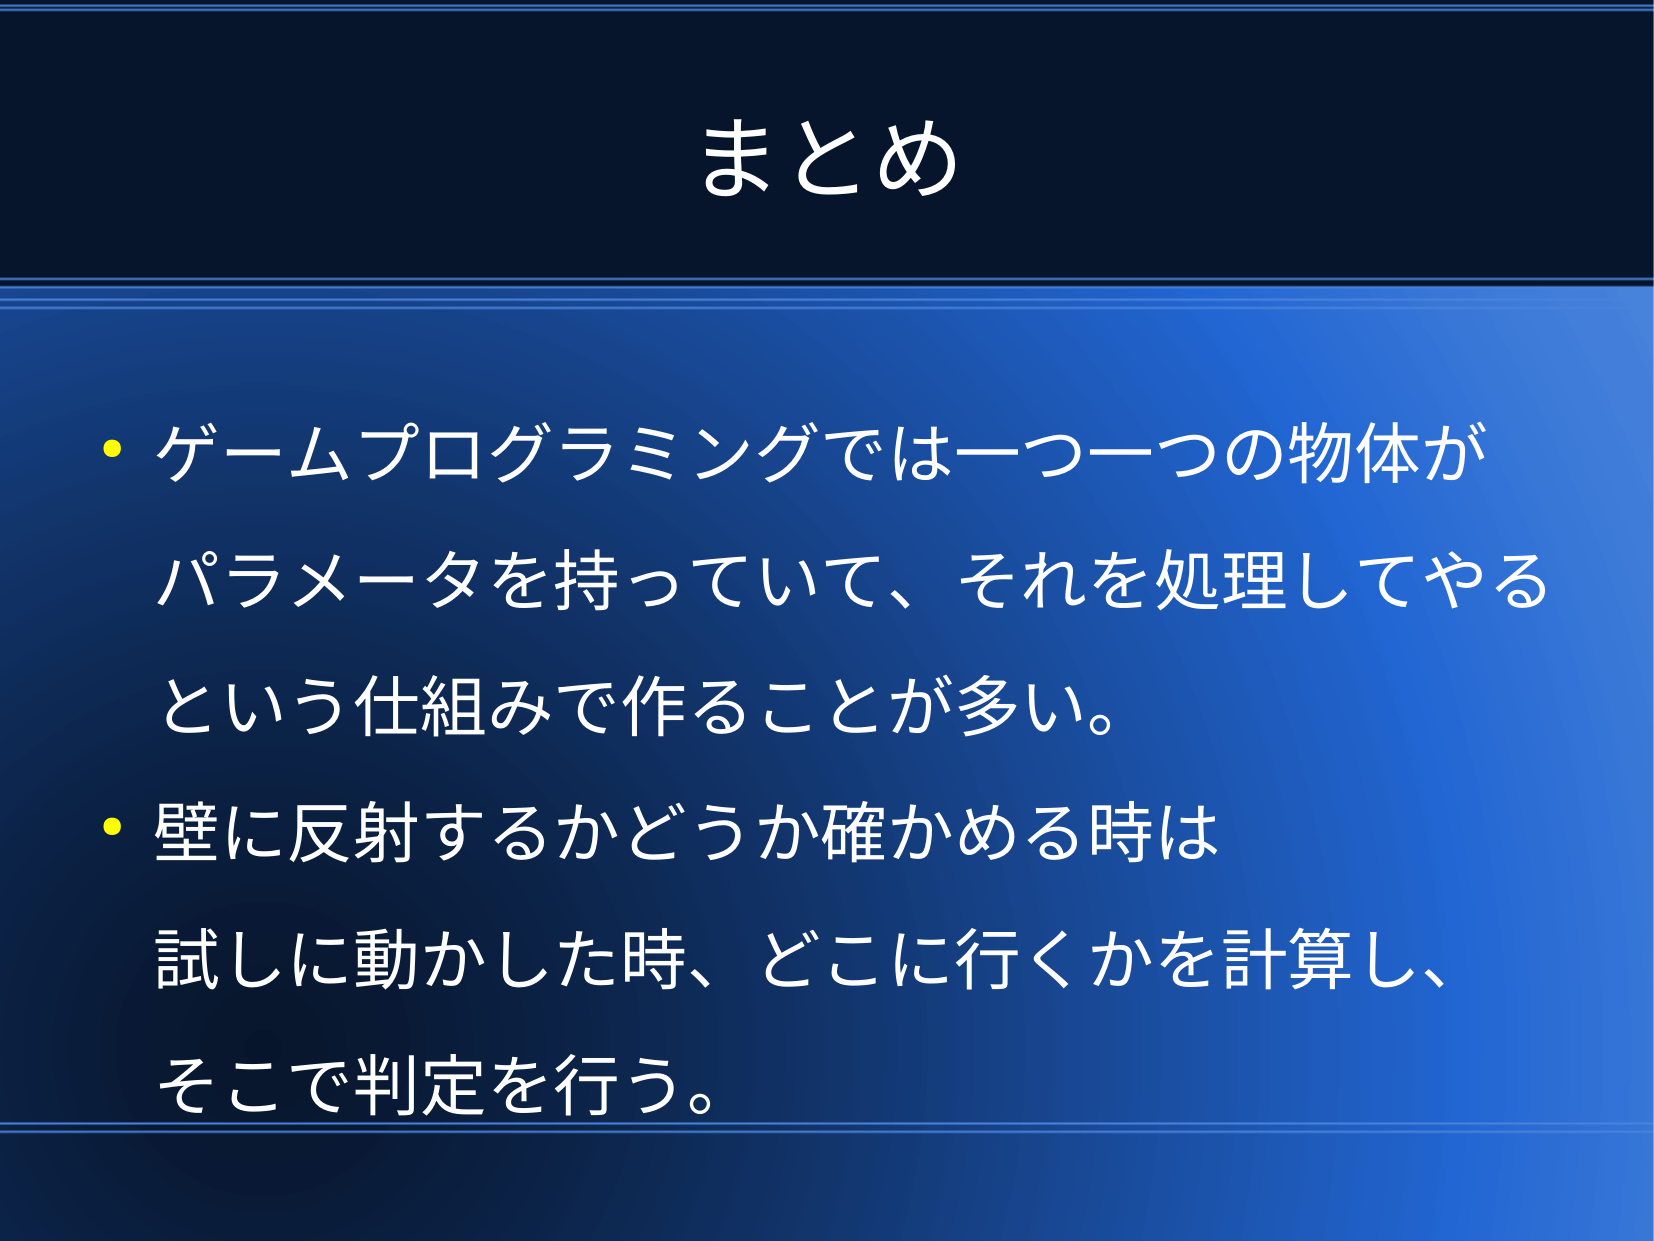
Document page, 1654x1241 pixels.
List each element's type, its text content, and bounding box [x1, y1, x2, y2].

list ゲームプログラミングでは一つ一つの物体が パラメータを持っていて、それを処理してやる という仕組みで作ることが多い。 壁に反射するかどうか確かめる時は 試しに動かした時、どこに行くかを計算し、 そこで判定を行う。 [82, 401, 1571, 1221]
title まとめ [82, 49, 1571, 257]
picture [0, 0, 1654, 1241]
